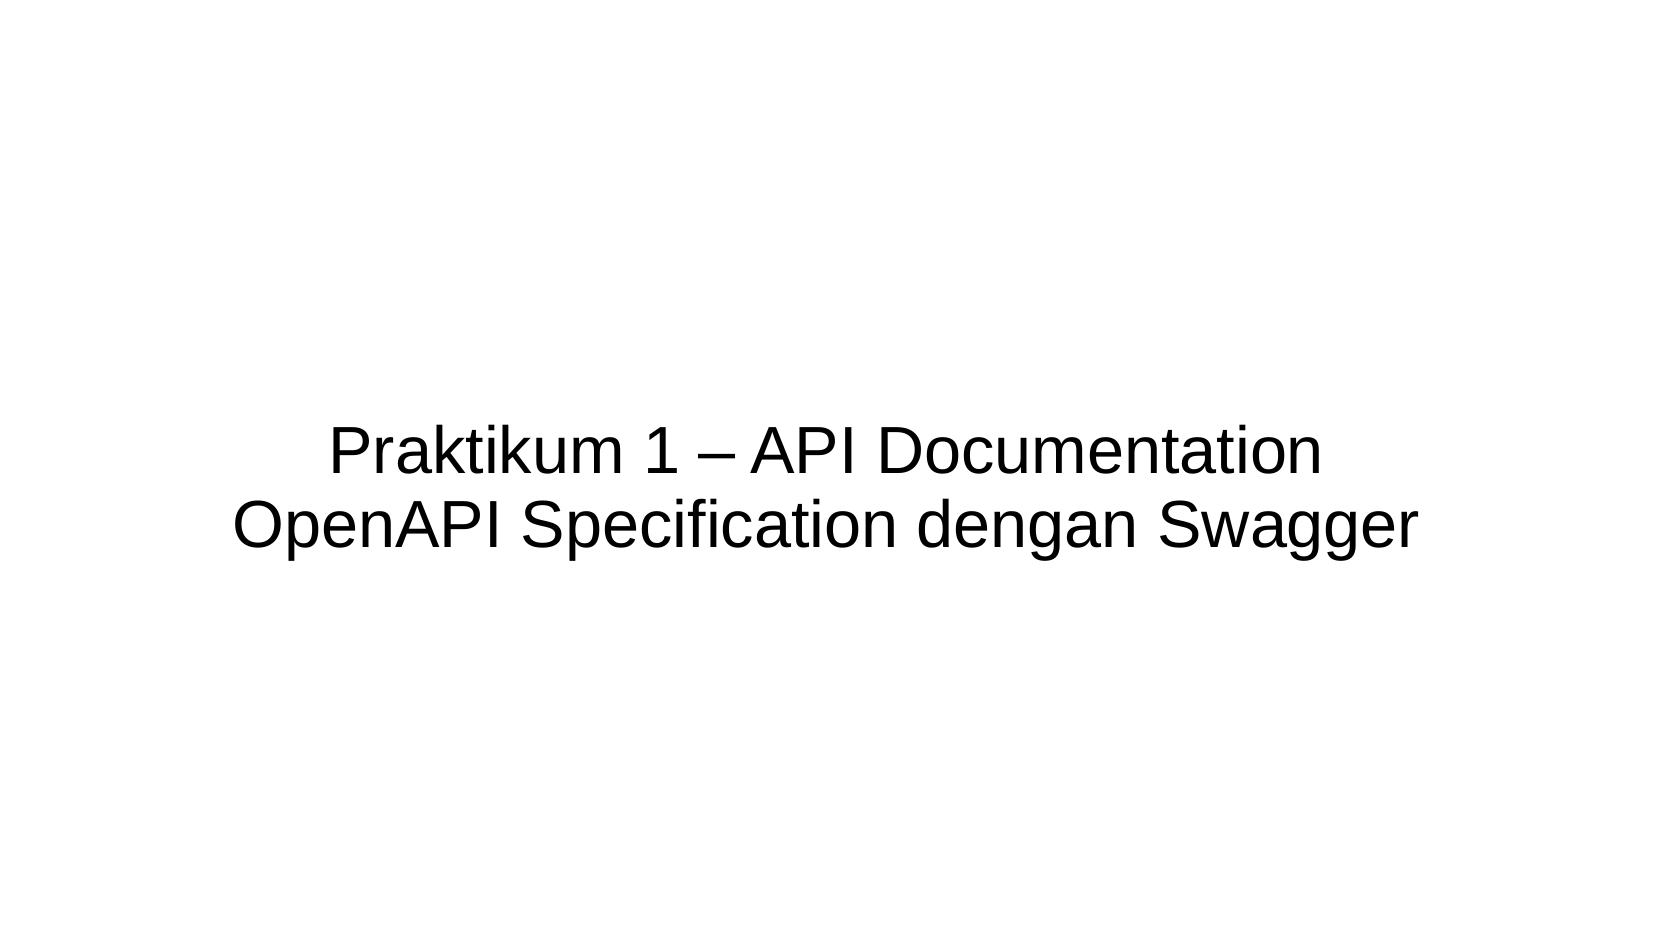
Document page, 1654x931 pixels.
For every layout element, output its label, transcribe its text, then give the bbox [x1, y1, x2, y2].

text_box Praktikum 1 – API Documentation OpenAPI Specification dengan Swagger [82, 217, 1571, 758]
